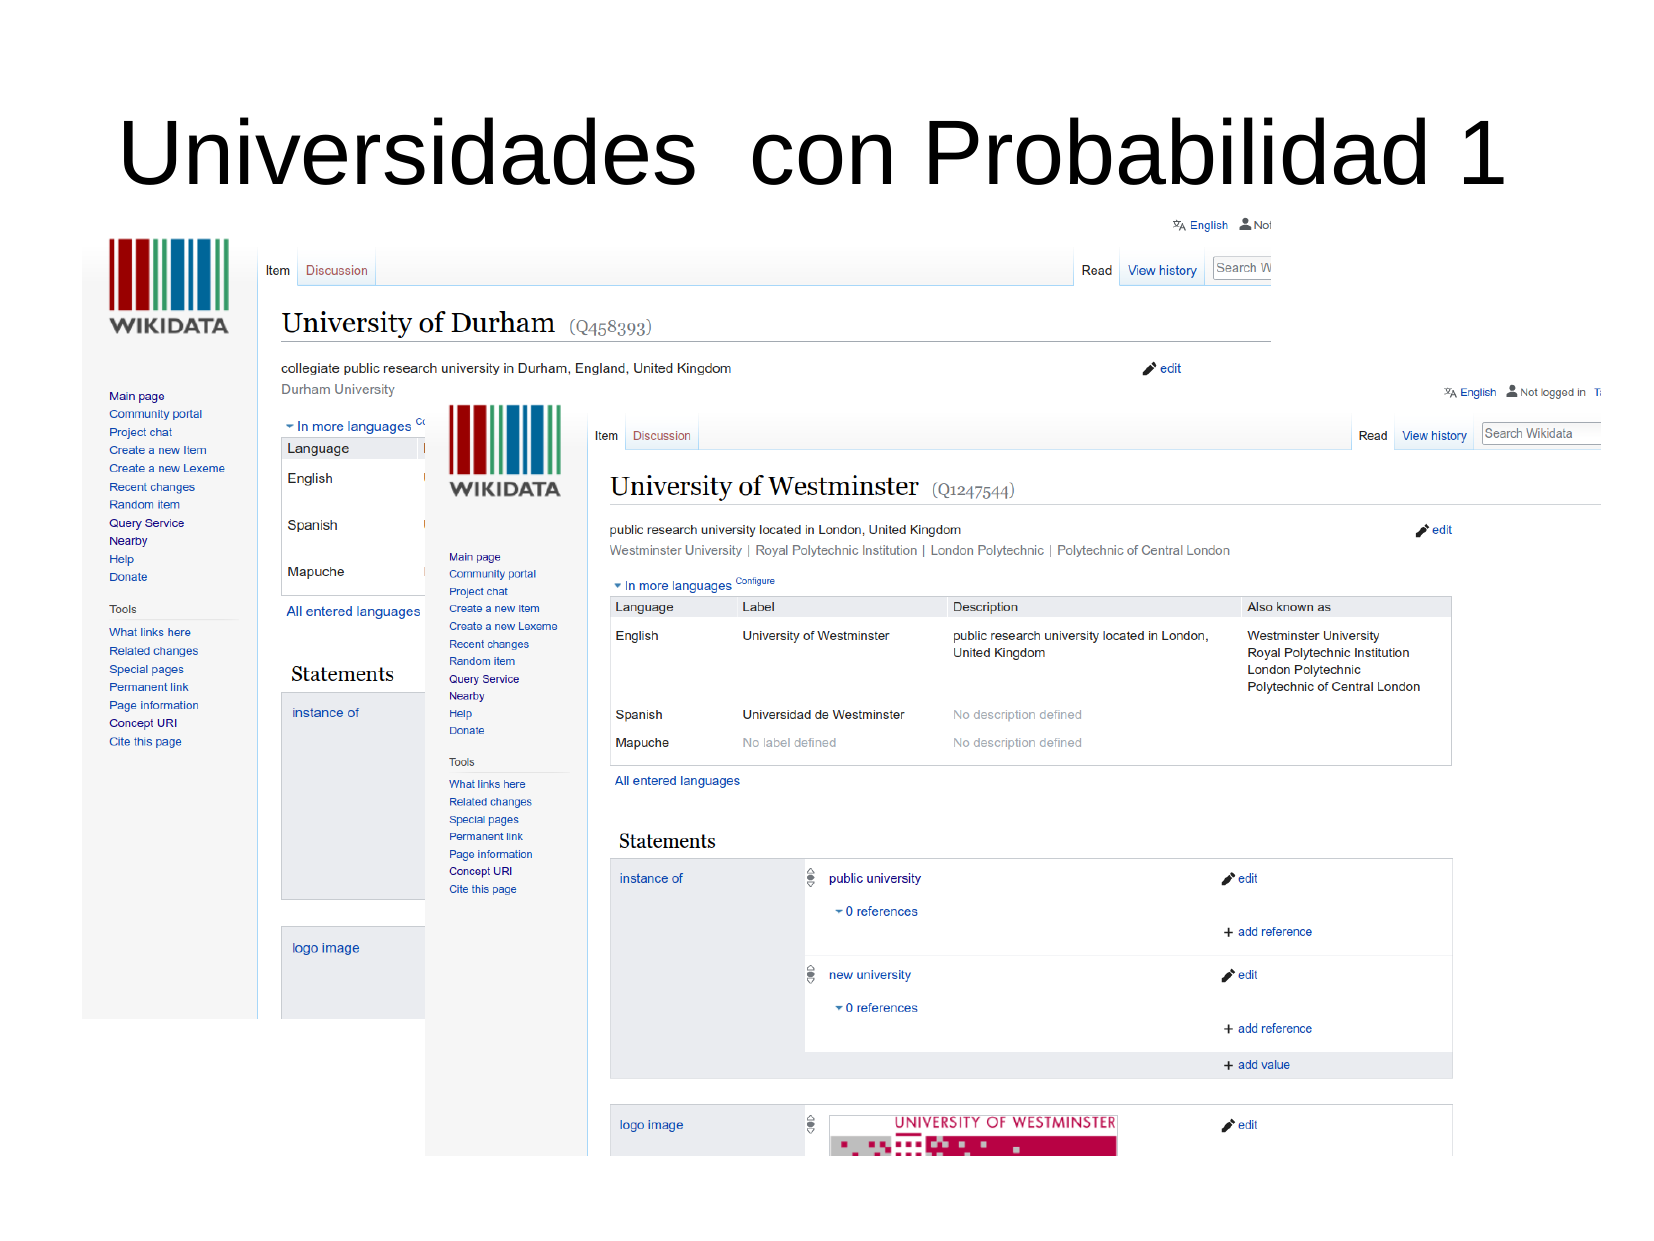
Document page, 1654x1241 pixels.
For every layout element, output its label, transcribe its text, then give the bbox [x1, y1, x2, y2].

picture [82, 212, 1601, 1156]
title Universidades con Probabilidad 1 [82, 49, 1571, 257]
